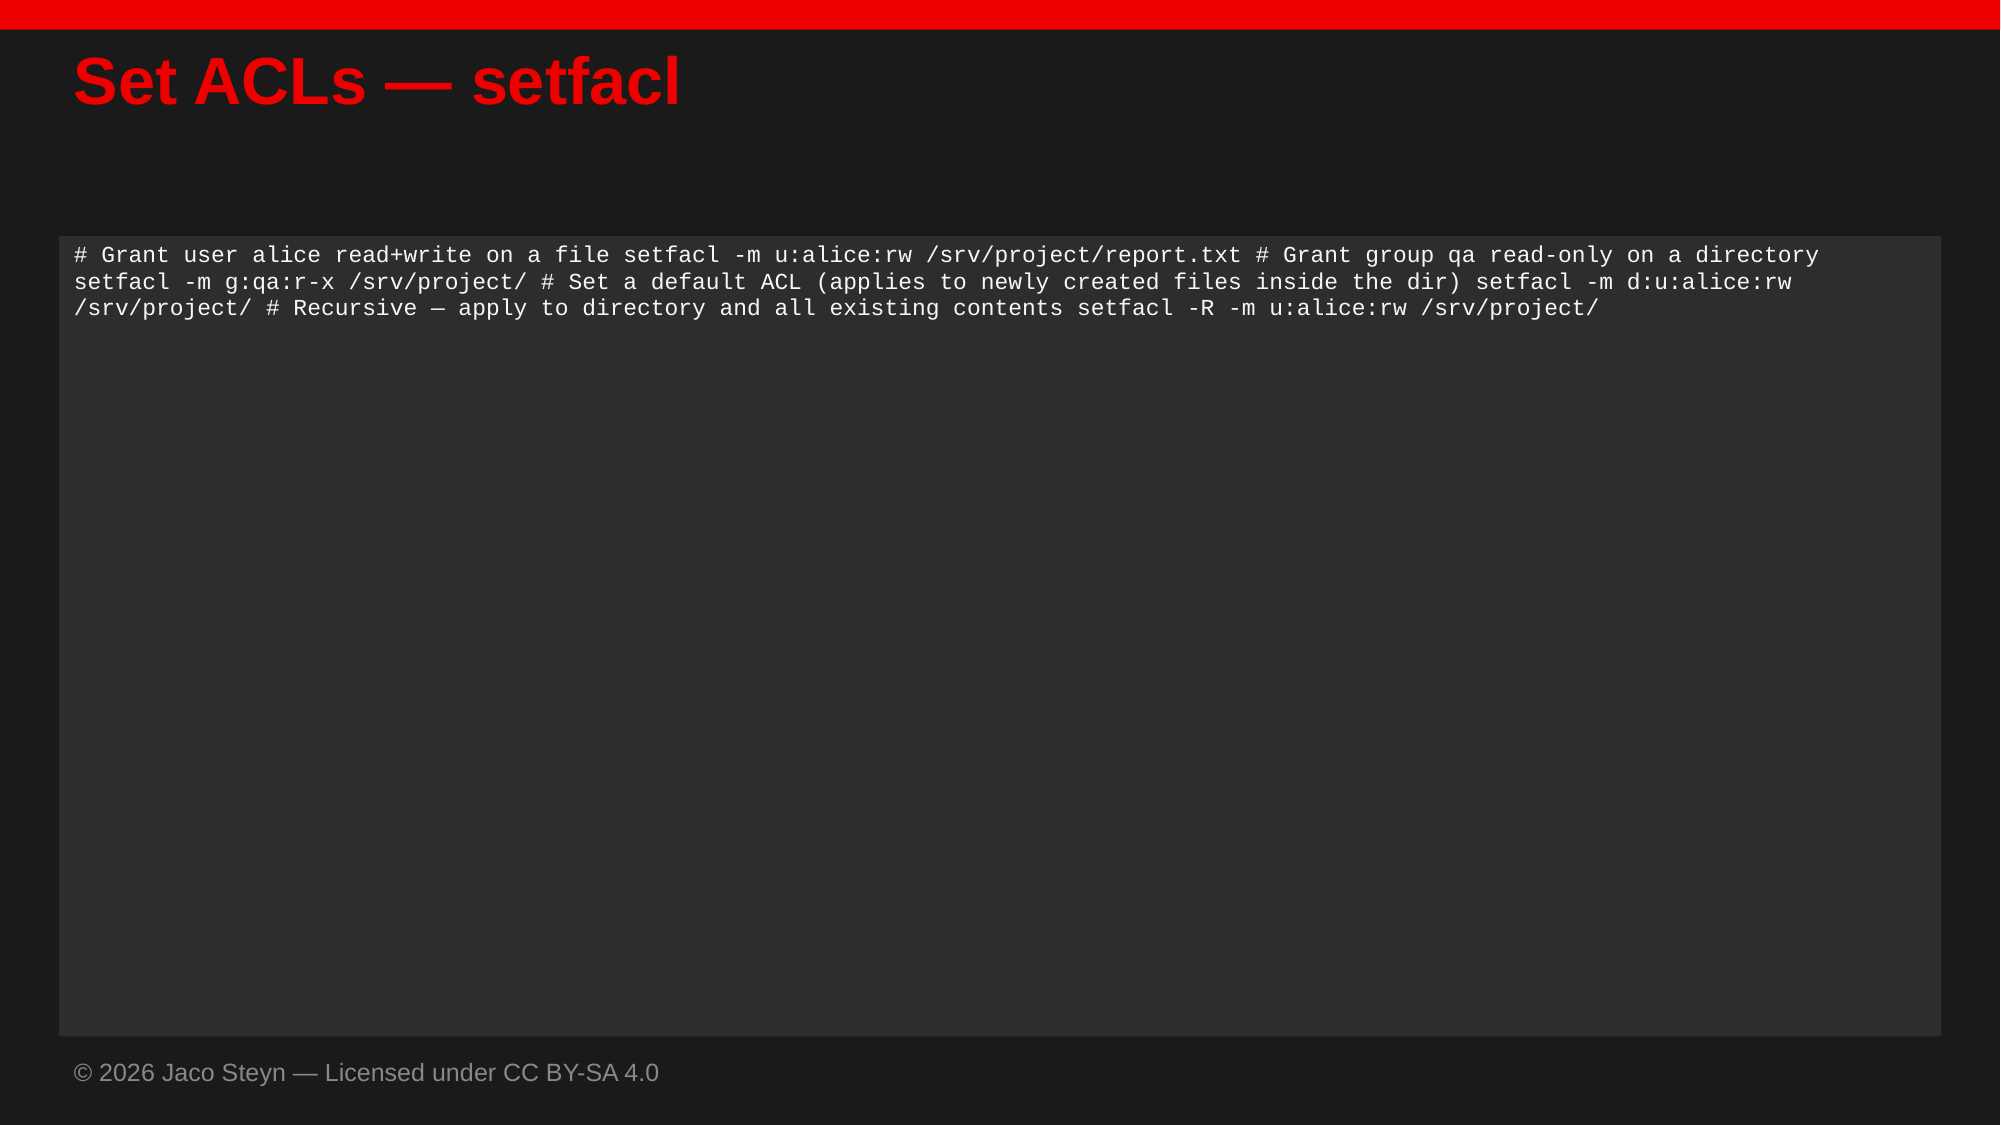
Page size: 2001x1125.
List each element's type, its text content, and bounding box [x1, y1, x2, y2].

text_box [0, 0, 2001, 30]
text_box # Grant user alice read+write on a file setfacl -m u:alice:rw /srv/project/report.txt # Grant group qa read-only on a directory setfacl -m g:qa:r-x /srv/project/ # Set a default ACL (applies to newly created files inside the dir) setfacl -m d:u:alice:rw /srv/project/ # Recursive — apply to directory and all existing contents setfacl -R -m u:alice:rw /srv/project/ [59, 236, 1942, 1037]
text_box Set ACLs — setfacl [59, 36, 1942, 208]
text_box © 2026 Jaco Steyn — Licensed under CC BY-SA 4.0 [59, 1051, 1942, 1093]
